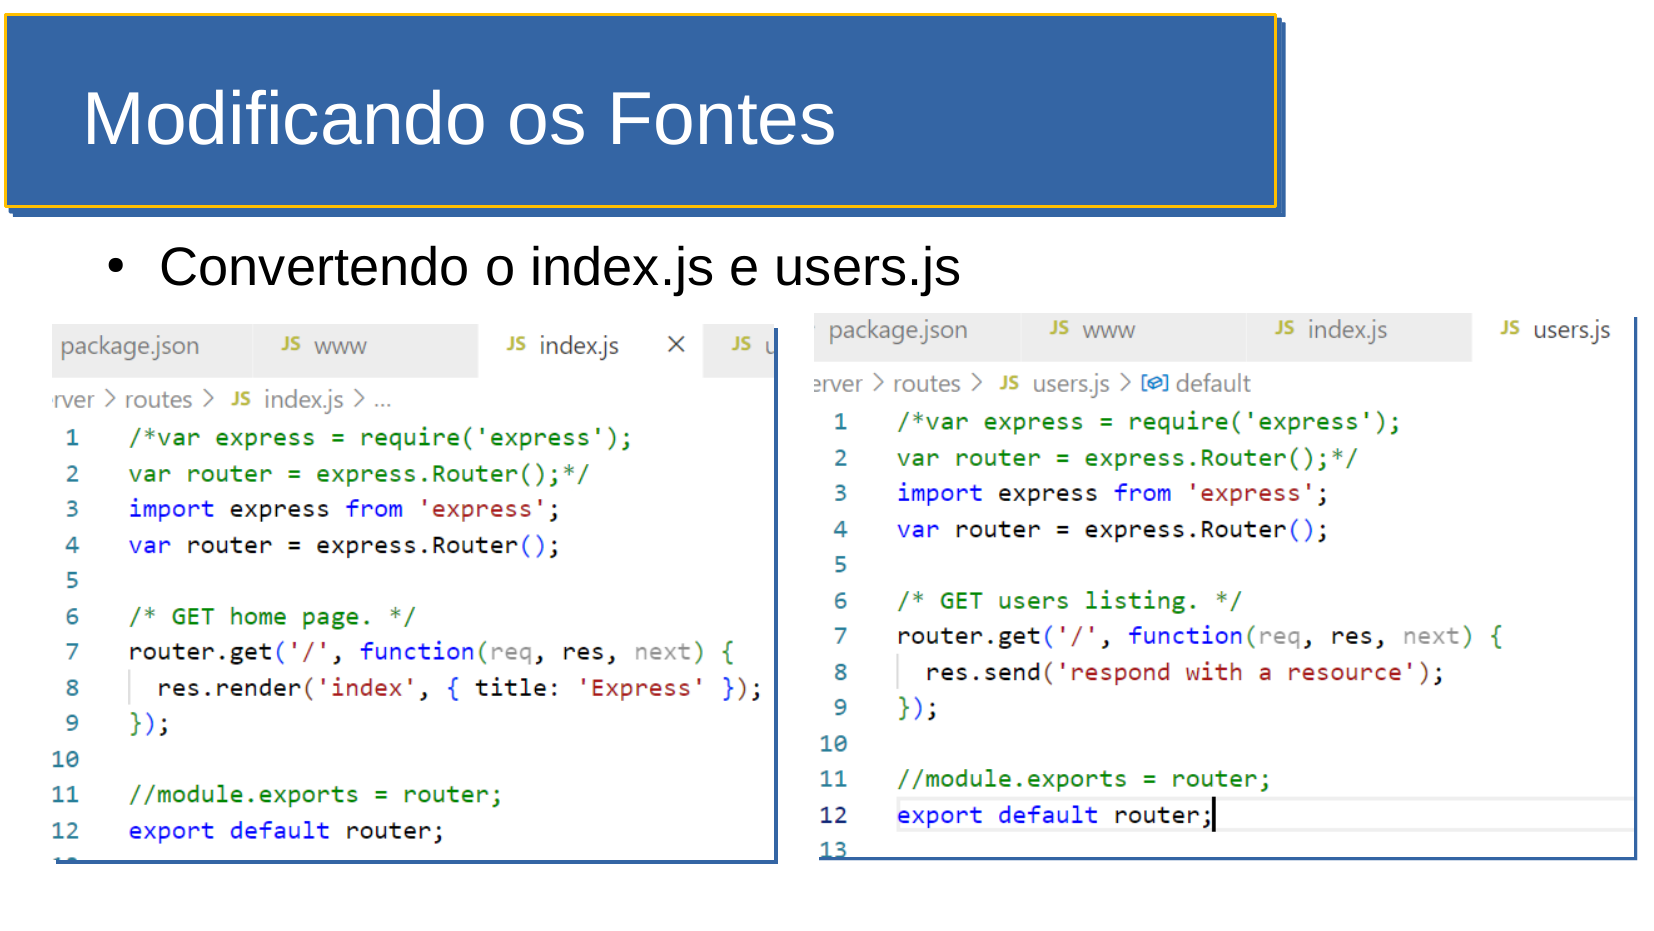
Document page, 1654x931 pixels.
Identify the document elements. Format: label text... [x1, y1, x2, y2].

picture [814, 313, 1634, 857]
title Modificando os Fontes [82, 44, 1235, 192]
picture [52, 324, 774, 860]
list Convertendo o index.js e users.js [88, 236, 1565, 798]
